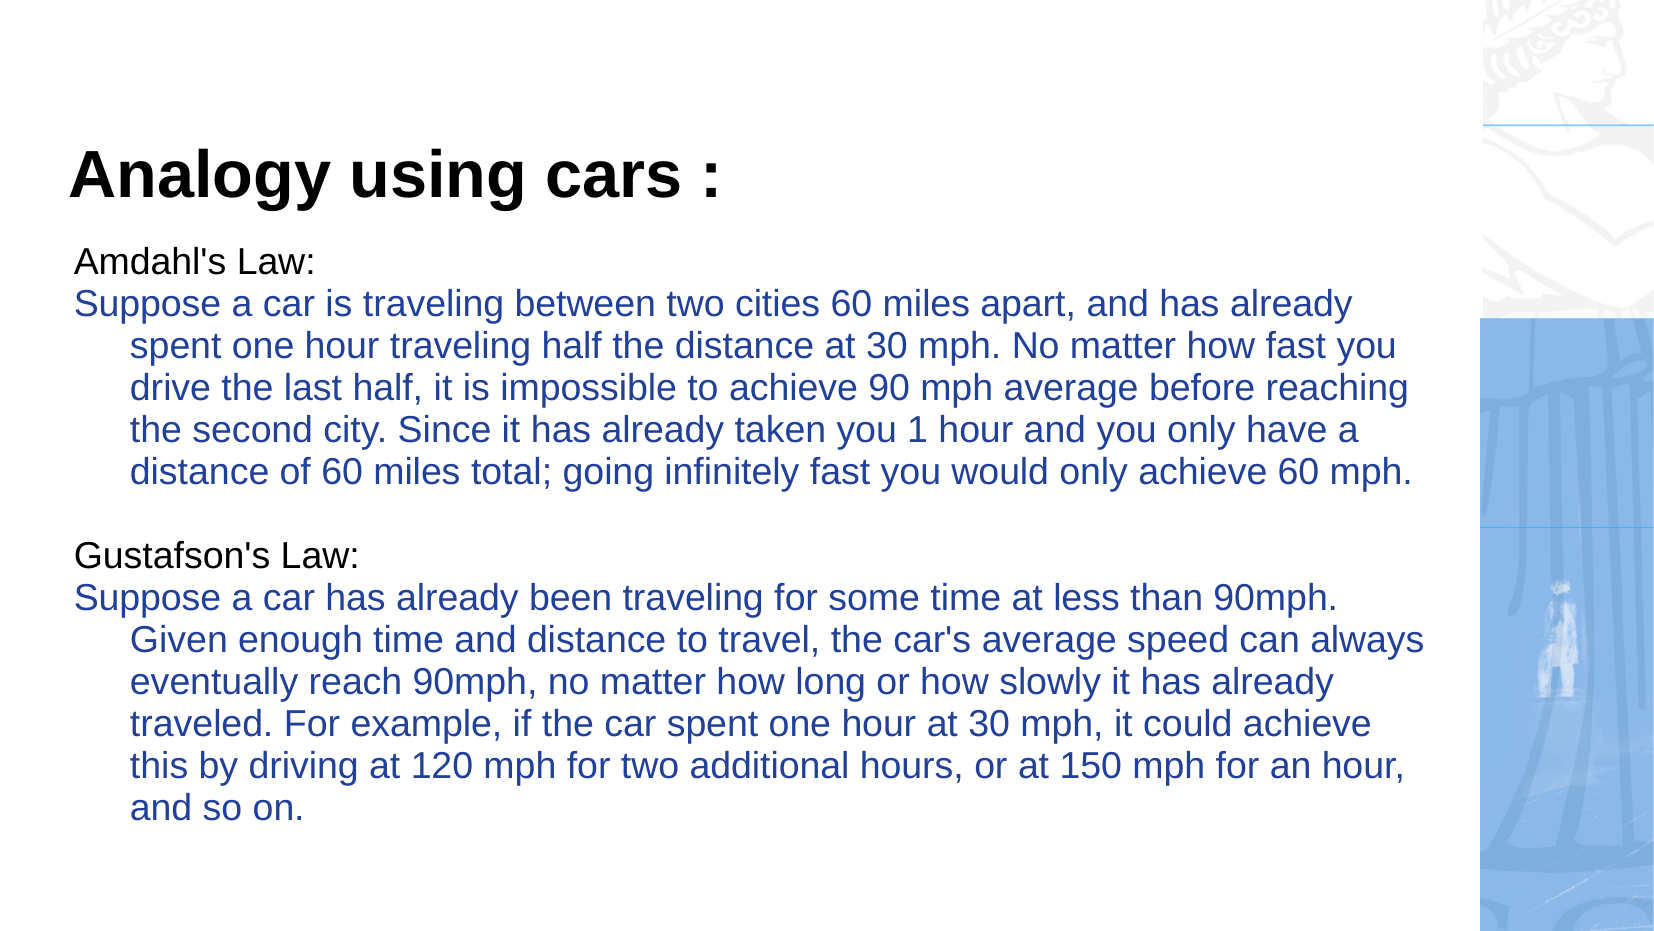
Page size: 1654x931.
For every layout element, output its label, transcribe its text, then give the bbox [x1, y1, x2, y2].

text_box Analogy using cars : [51, 96, 1444, 252]
text_box Amdahl's Law: Suppose a car is traveling between two cities 60 miles apart, and has already spent one hour traveling half the distance at 30 mph. No matter how fast you drive the last half, it is impossible to achieve 90 mph average before reaching the second city. Since it has already taken you 1 hour and you only have a distance of 60 miles total; going infinitely fast you would only achieve 60 mph. Gustafson's Law: Suppose a car has already been traveling for some time at less than 90mph. Given enough time and distance to travel, the car's average speed can always eventually reach 90mph, no matter how long or how slowly it has already traveled. For example, if the car spent one hour at 30 mph, it could achieve this by driving at 120 mph for two additional hours, or at 150 mph for an hour, and so on. [57, 232, 1456, 733]
picture [0, 0, 1654, 931]
